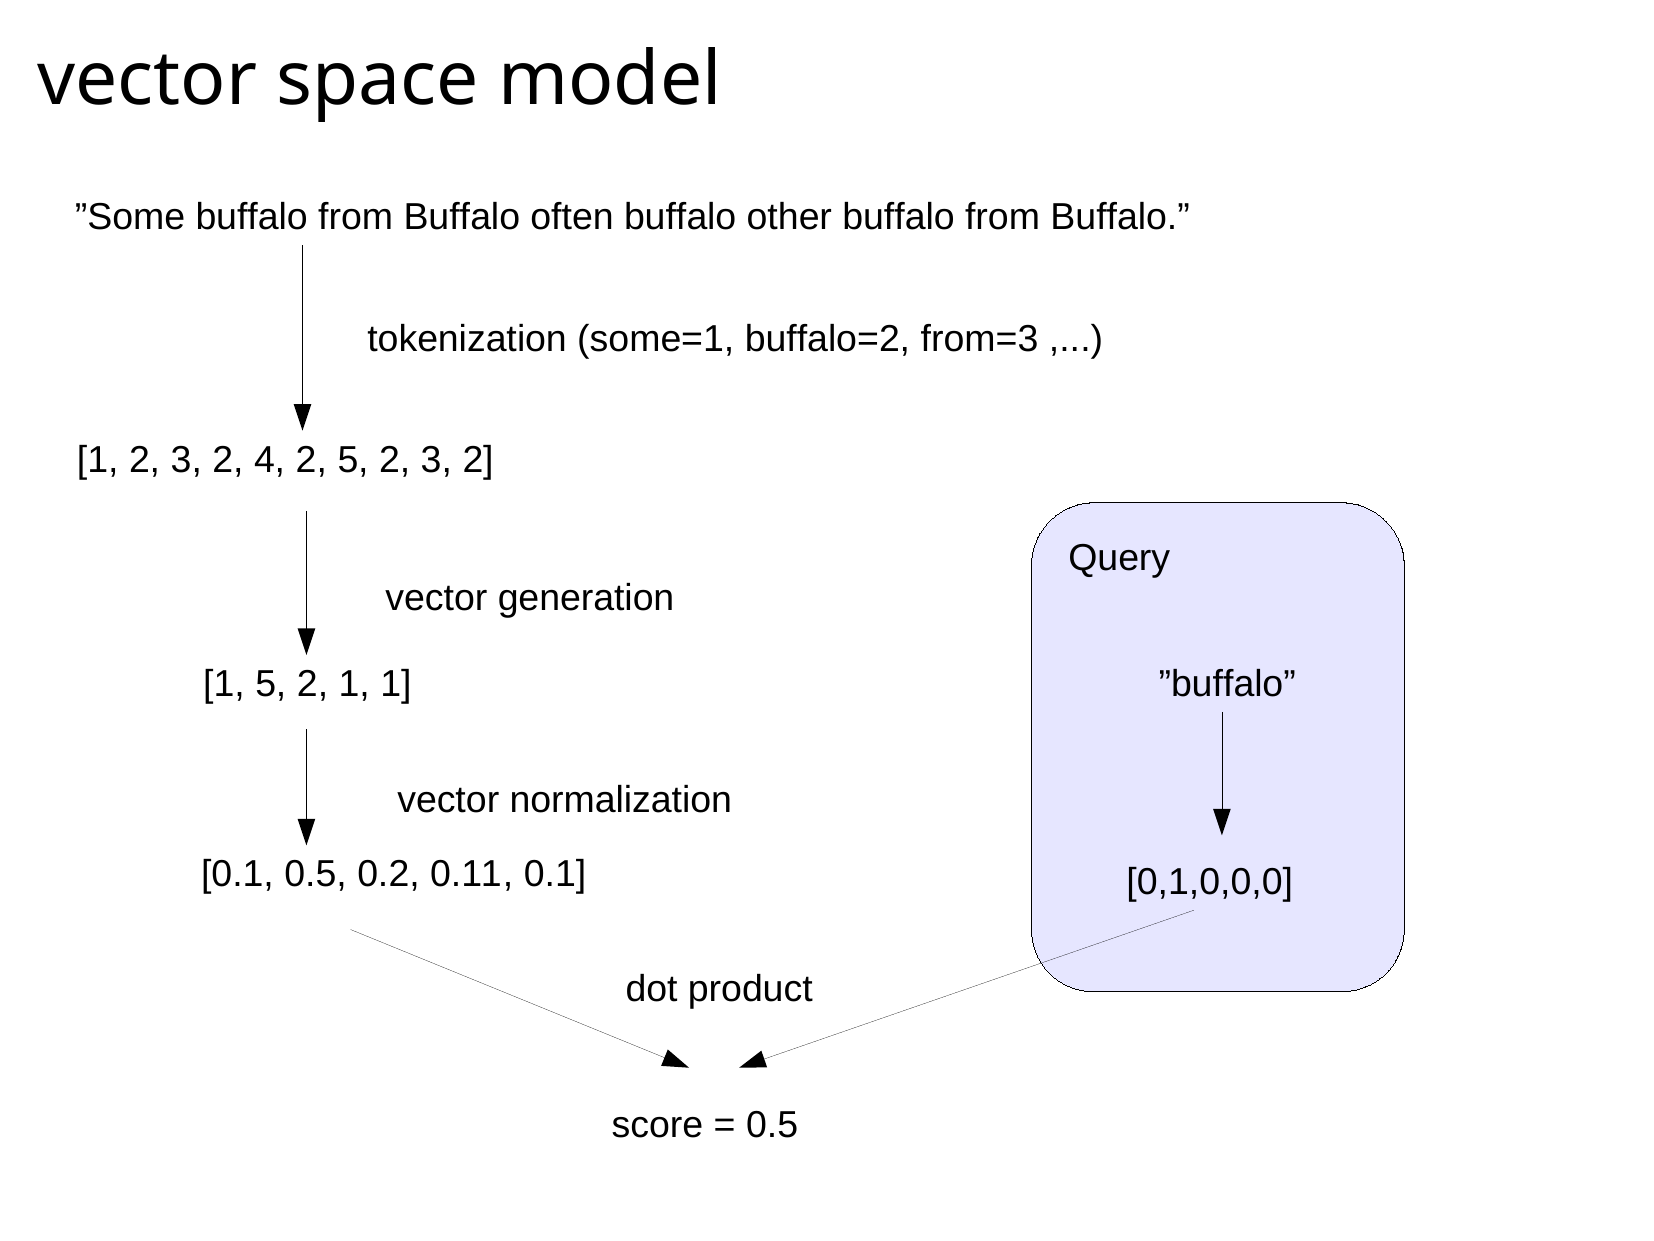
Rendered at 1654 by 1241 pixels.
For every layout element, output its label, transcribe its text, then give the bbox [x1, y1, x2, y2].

text_box [1031, 502, 1405, 992]
title vector space model [37, 0, 1613, 151]
text_box [0.1, 0.5, 0.2, 0.11, 0.1] [186, 845, 910, 903]
text_box [1, 5, 2, 1, 1] [188, 655, 443, 712]
text_box vector generation [370, 568, 690, 626]
text_box Query [1053, 528, 1186, 586]
text_box [0,1,0,0,0] [1111, 853, 1309, 911]
text_box score = 0.5 [596, 1095, 814, 1153]
text_box ”Some buffalo from Buffalo often buffalo other buffalo from Buffalo.” [60, 188, 1535, 246]
text_box [1, 2, 3, 2, 4, 2, 5, 2, 3, 2] [62, 430, 1537, 488]
text_box vector normalization [382, 771, 747, 829]
text_box tokenization (some=1, buffalo=2, from=3 ,...) [352, 310, 1118, 368]
text_box dot product [610, 959, 828, 1017]
text_box ”buffalo” [1143, 655, 1310, 712]
